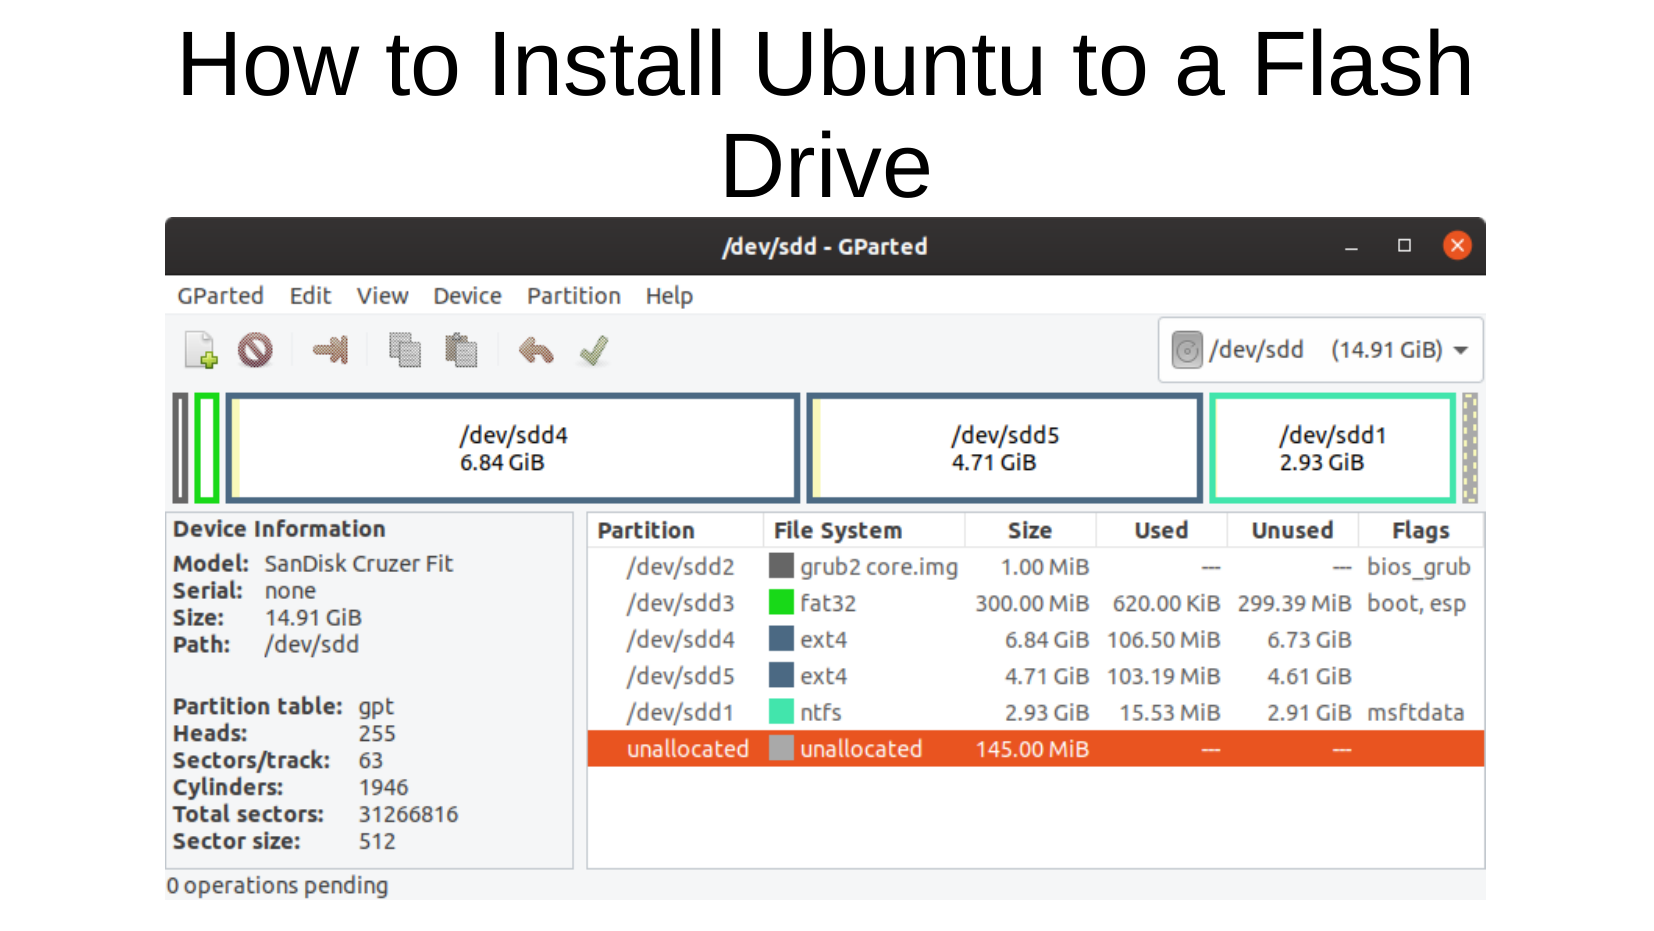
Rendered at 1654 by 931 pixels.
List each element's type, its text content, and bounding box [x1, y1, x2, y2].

title How to Install Ubuntu to a Flash Drive [82, 12, 1571, 218]
picture [165, 217, 1486, 901]
